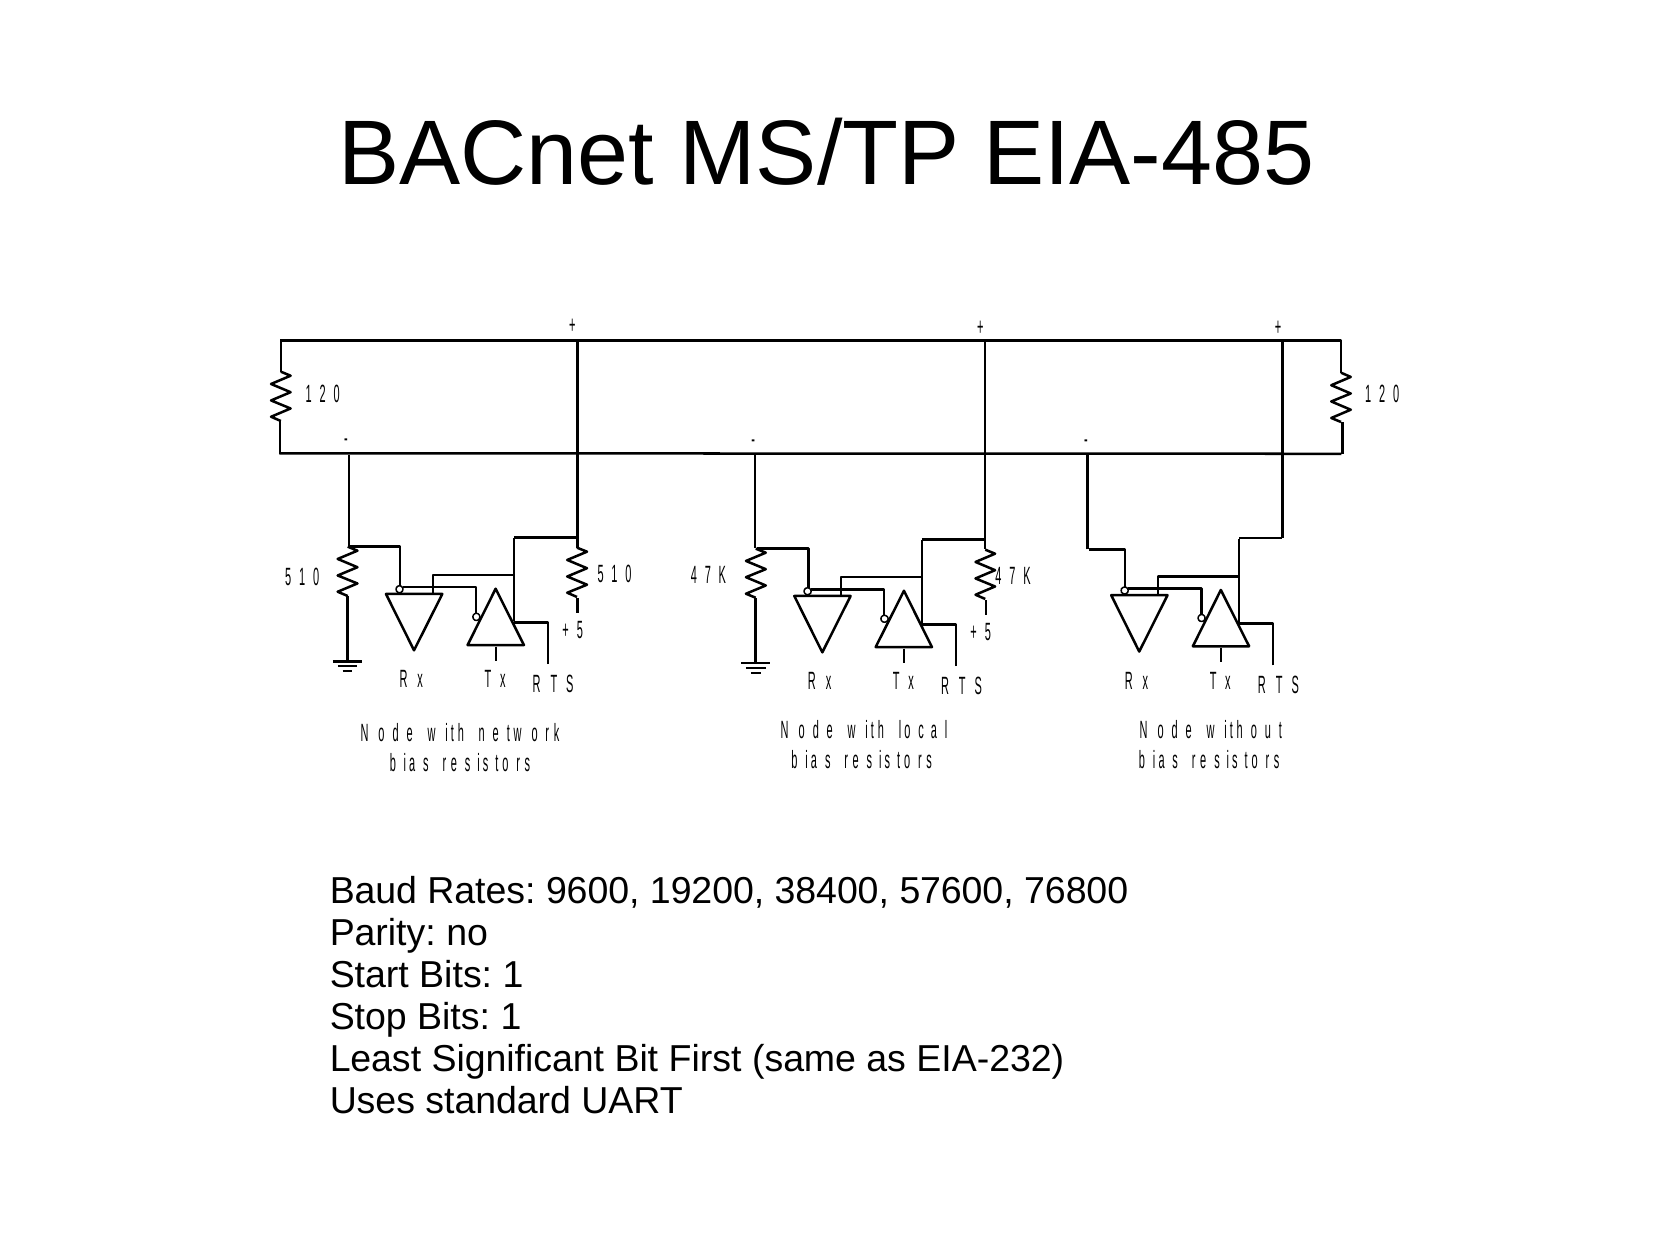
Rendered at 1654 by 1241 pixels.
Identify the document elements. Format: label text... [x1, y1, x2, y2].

text_box Baud Rates: 9600, 19200, 38400, 57600, 76800 Parity: no Start Bits: 1 Stop Bits: 1 Least Significant Bit First (same as EIA-232) Uses standard UART [315, 862, 1261, 1130]
title BACnet MS/TP EIA-485 [82, 49, 1571, 257]
chart [238, 305, 1423, 807]
